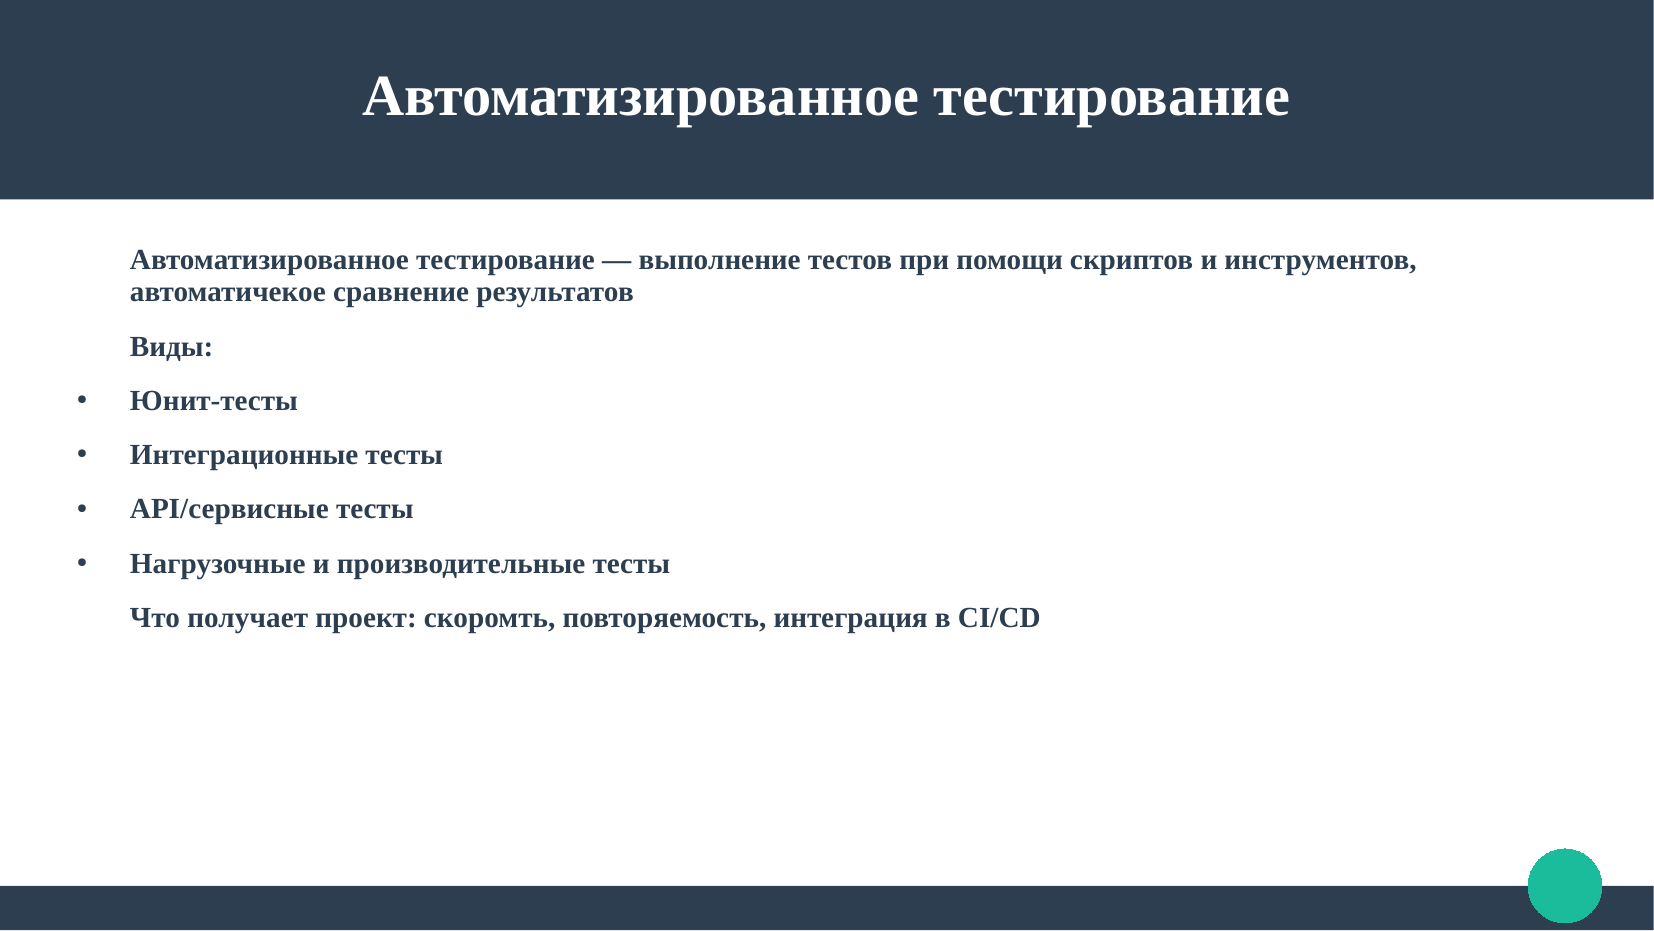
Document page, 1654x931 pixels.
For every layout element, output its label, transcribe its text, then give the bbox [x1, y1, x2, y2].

list Автоматизированное тестирование — выполнение тестов при помощи скриптов и инструментов, автоматичекое сравнение результатов Виды: Юнит-тесты Интеграционные тесты API/сервисные тесты Нагрузочные и производительные тесты Что получает проект: скоромть, повторяемость, интеграция в CI/CD [59, 243, 1595, 864]
title Автоматизированное тестирование [59, 37, 1595, 155]
